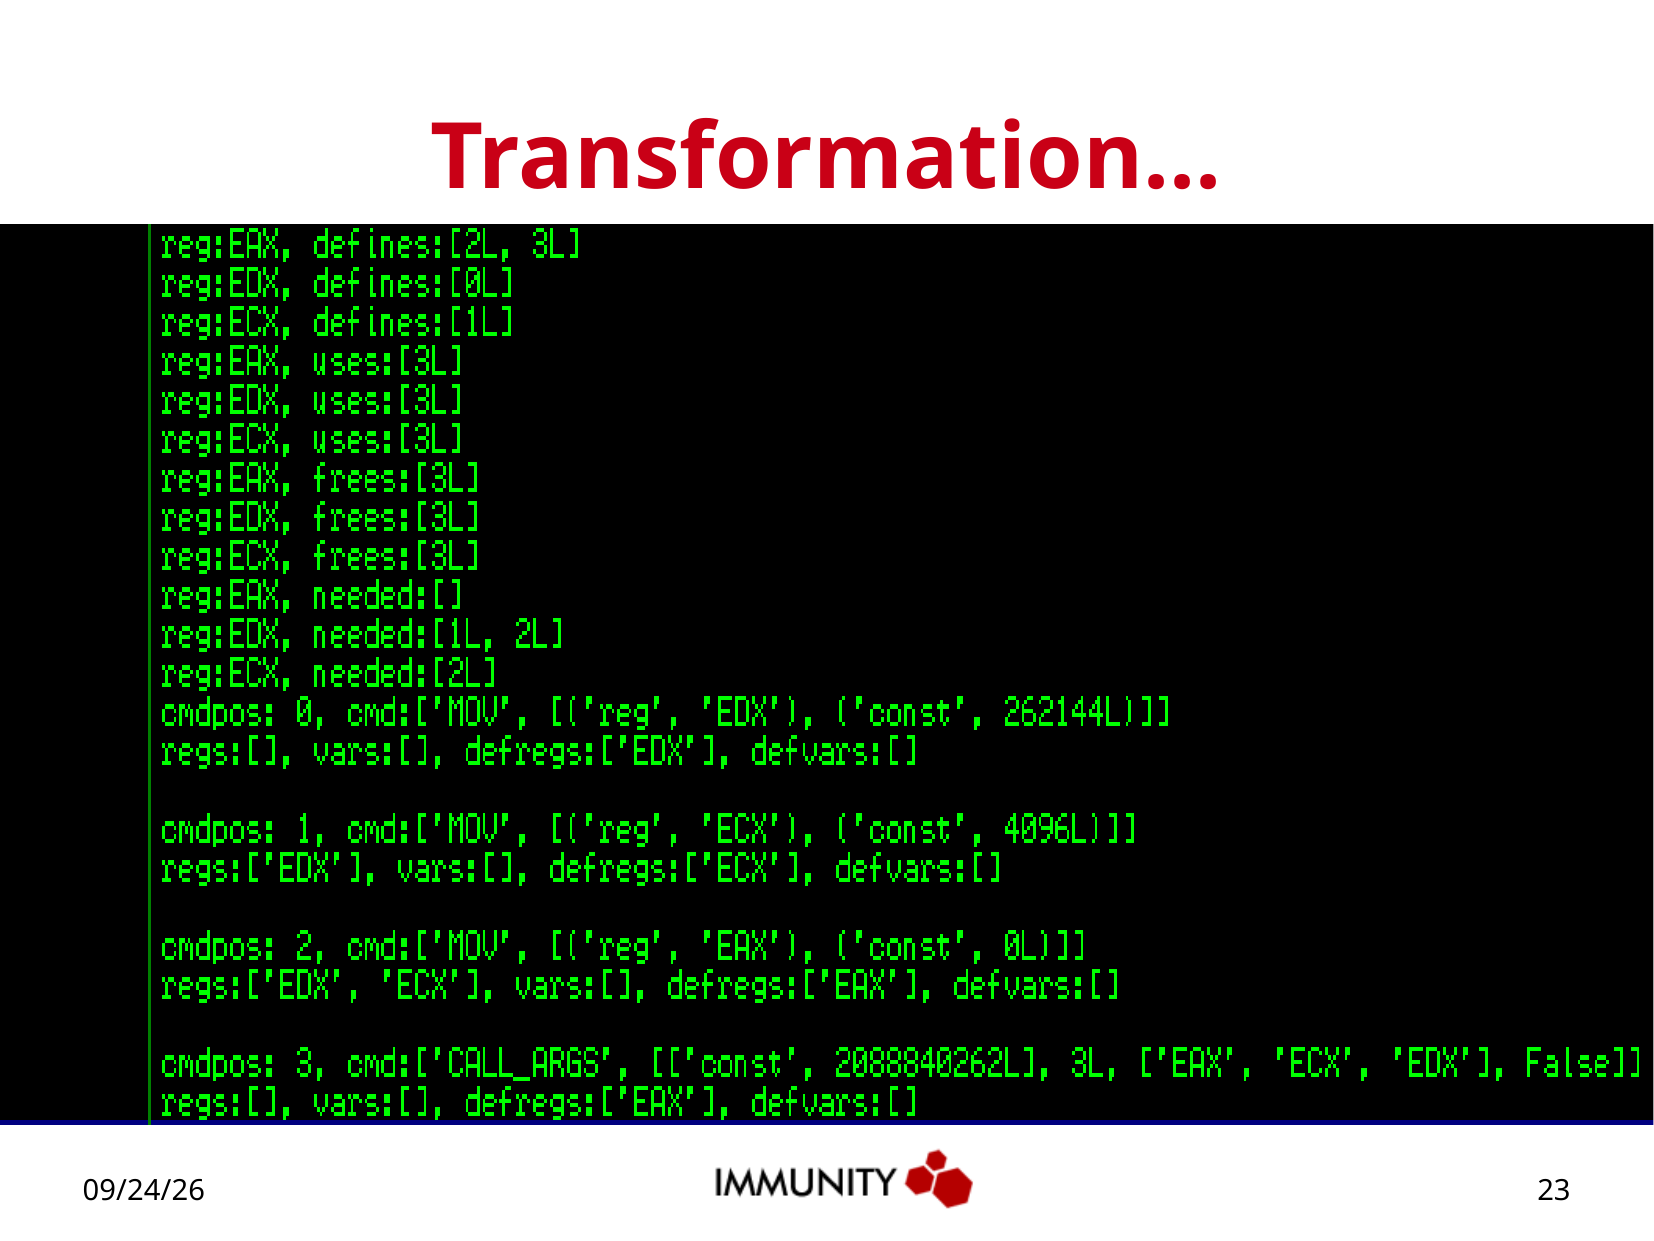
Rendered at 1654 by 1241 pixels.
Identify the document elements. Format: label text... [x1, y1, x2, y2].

title Transformation... [82, 56, 1571, 224]
picture [0, 224, 1654, 1126]
picture [694, 1130, 984, 1235]
